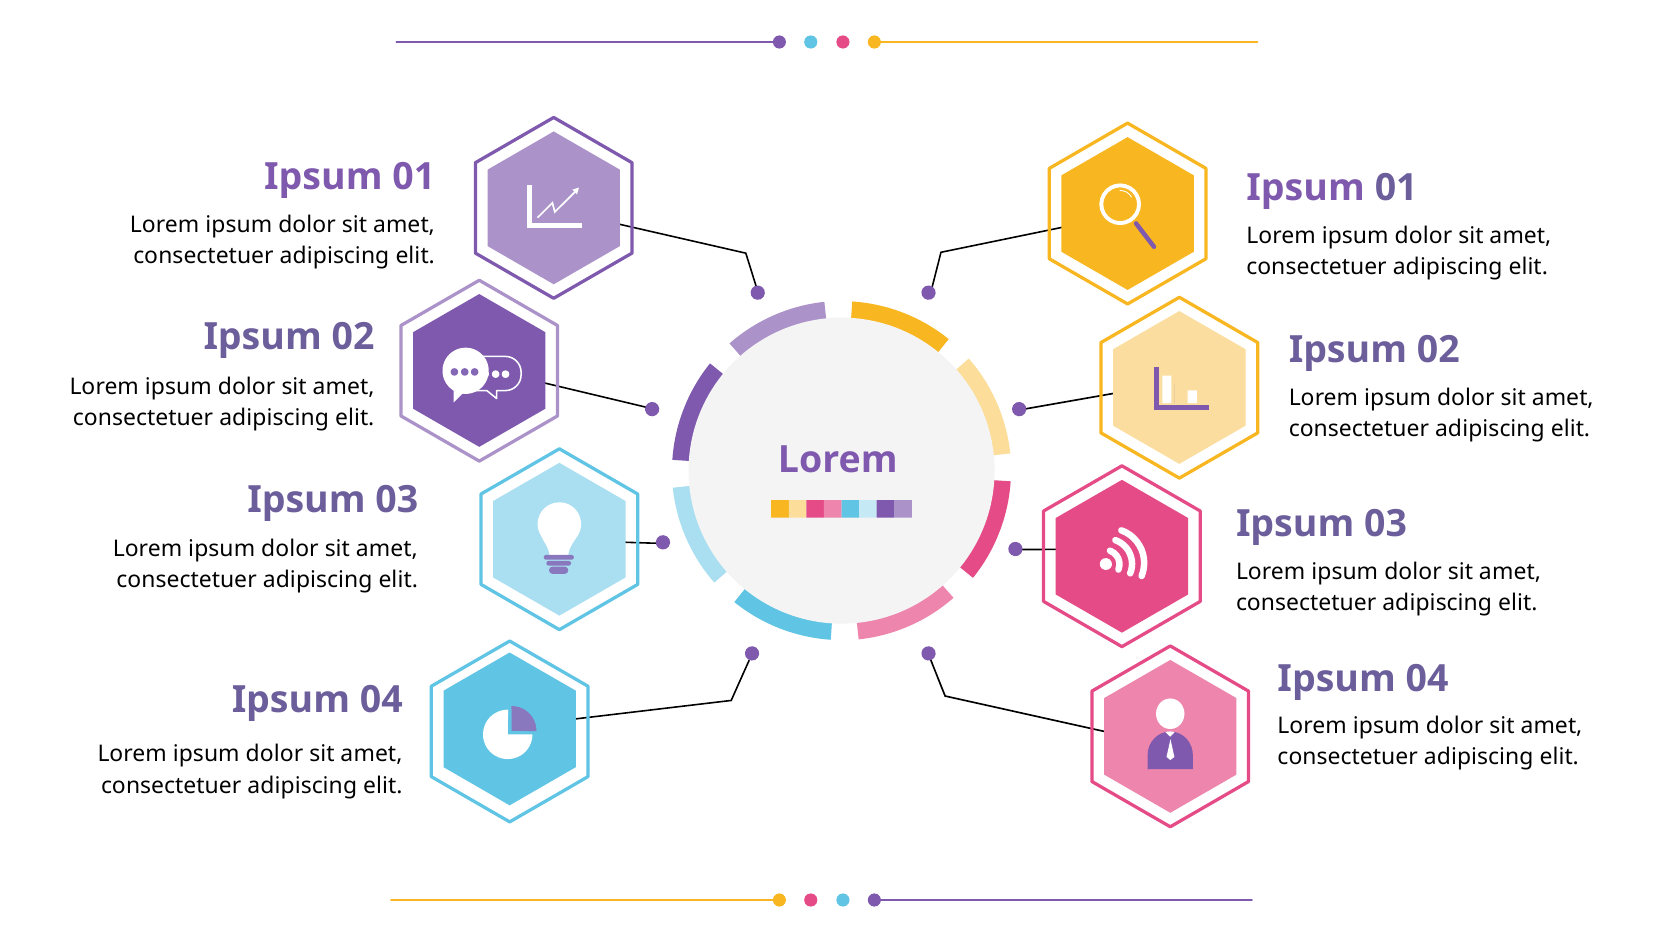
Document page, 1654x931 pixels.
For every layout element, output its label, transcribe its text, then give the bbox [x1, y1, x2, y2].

title Ipsum 01 [1246, 132, 1484, 219]
title Ipsum 02 [1288, 307, 1527, 380]
text_box [921, 646, 936, 661]
title Lorem [719, 404, 957, 512]
text_box [1012, 401, 1027, 417]
title Lorem ipsum dolor sit amet, consectetuer adipiscing elit. [1236, 554, 1607, 648]
text_box [744, 646, 760, 661]
title Ipsum 04 [1277, 648, 1516, 708]
text_box [413, 294, 546, 447]
text_box [1104, 659, 1237, 813]
title Lorem ipsum dolor sit amet, consectetuer adipiscing elit. [32, 737, 404, 872]
text_box [443, 652, 576, 806]
text_box [655, 535, 671, 550]
text_box [493, 462, 626, 616]
title Ipsum 03 [1236, 468, 1474, 554]
title Lorem ipsum dolor sit amet, consectetuer adipiscing elit. [4, 369, 376, 470]
text_box [1008, 541, 1023, 557]
title Ipsum 04 [165, 644, 404, 737]
text_box [921, 285, 936, 300]
title Lorem ipsum dolor sit amet, consectetuer adipiscing elit. [64, 207, 436, 284]
text_box [750, 285, 765, 300]
text_box [670, 299, 1013, 642]
title Lorem ipsum dolor sit amet, consectetuer adipiscing elit. [1288, 380, 1654, 515]
title Lorem ipsum dolor sit amet, consectetuer adipiscing elit. [47, 531, 419, 639]
title Lorem ipsum dolor sit amet, consectetuer adipiscing elit. [1246, 219, 1618, 307]
title Ipsum 03 [180, 444, 419, 531]
text_box [645, 401, 660, 417]
text_box [487, 131, 620, 285]
text_box [1061, 137, 1194, 290]
title Lorem ipsum dolor sit amet, consectetuer adipiscing elit. [1277, 708, 1649, 809]
text_box [1113, 311, 1246, 464]
title Ipsum 01 [197, 121, 436, 207]
text_box [1055, 479, 1189, 633]
title Ipsum 02 [137, 284, 375, 369]
